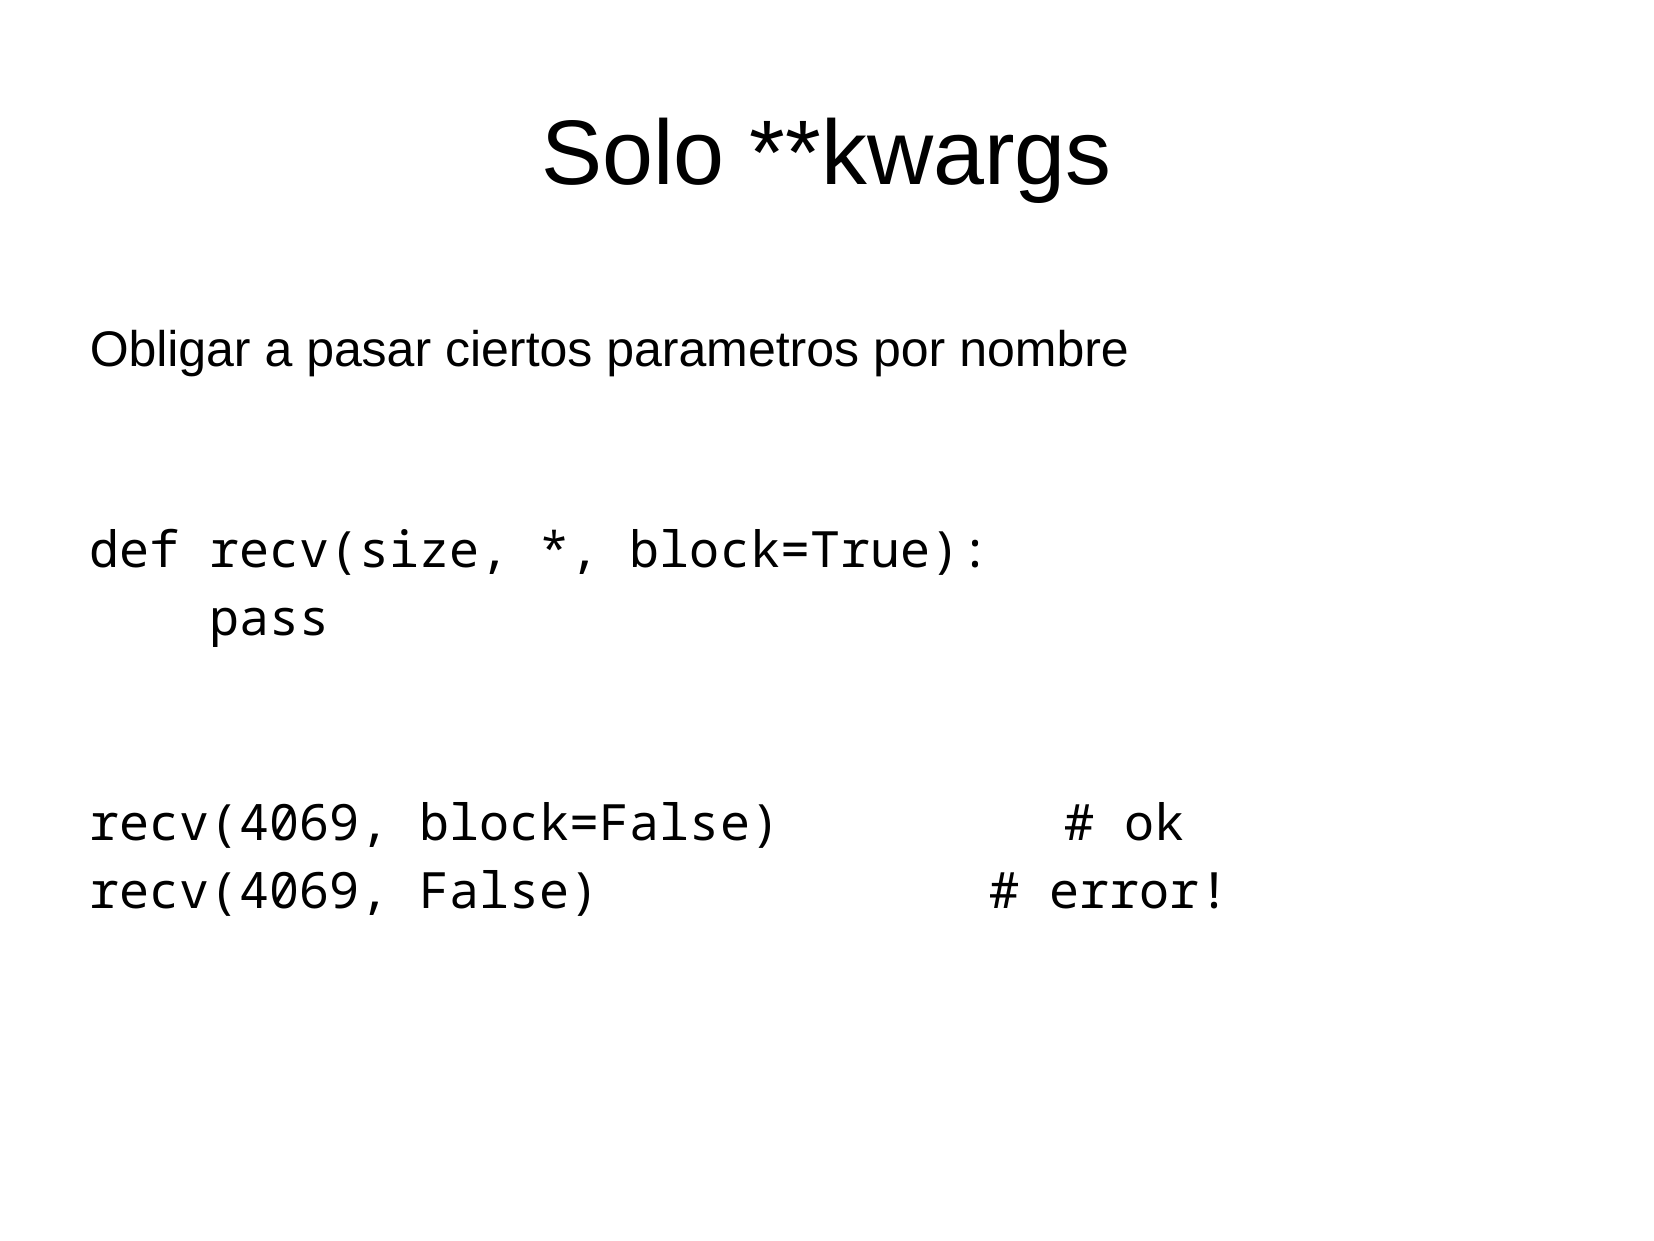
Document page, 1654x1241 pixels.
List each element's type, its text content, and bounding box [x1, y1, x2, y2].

title Solo **kwargs [82, 49, 1571, 257]
text_box Obligar a pasar ciertos parametros por nombre def recv(size, *, block=True): pass recv(4069, block=False) # ok recv(4069, False) # error! [75, 314, 1546, 786]
